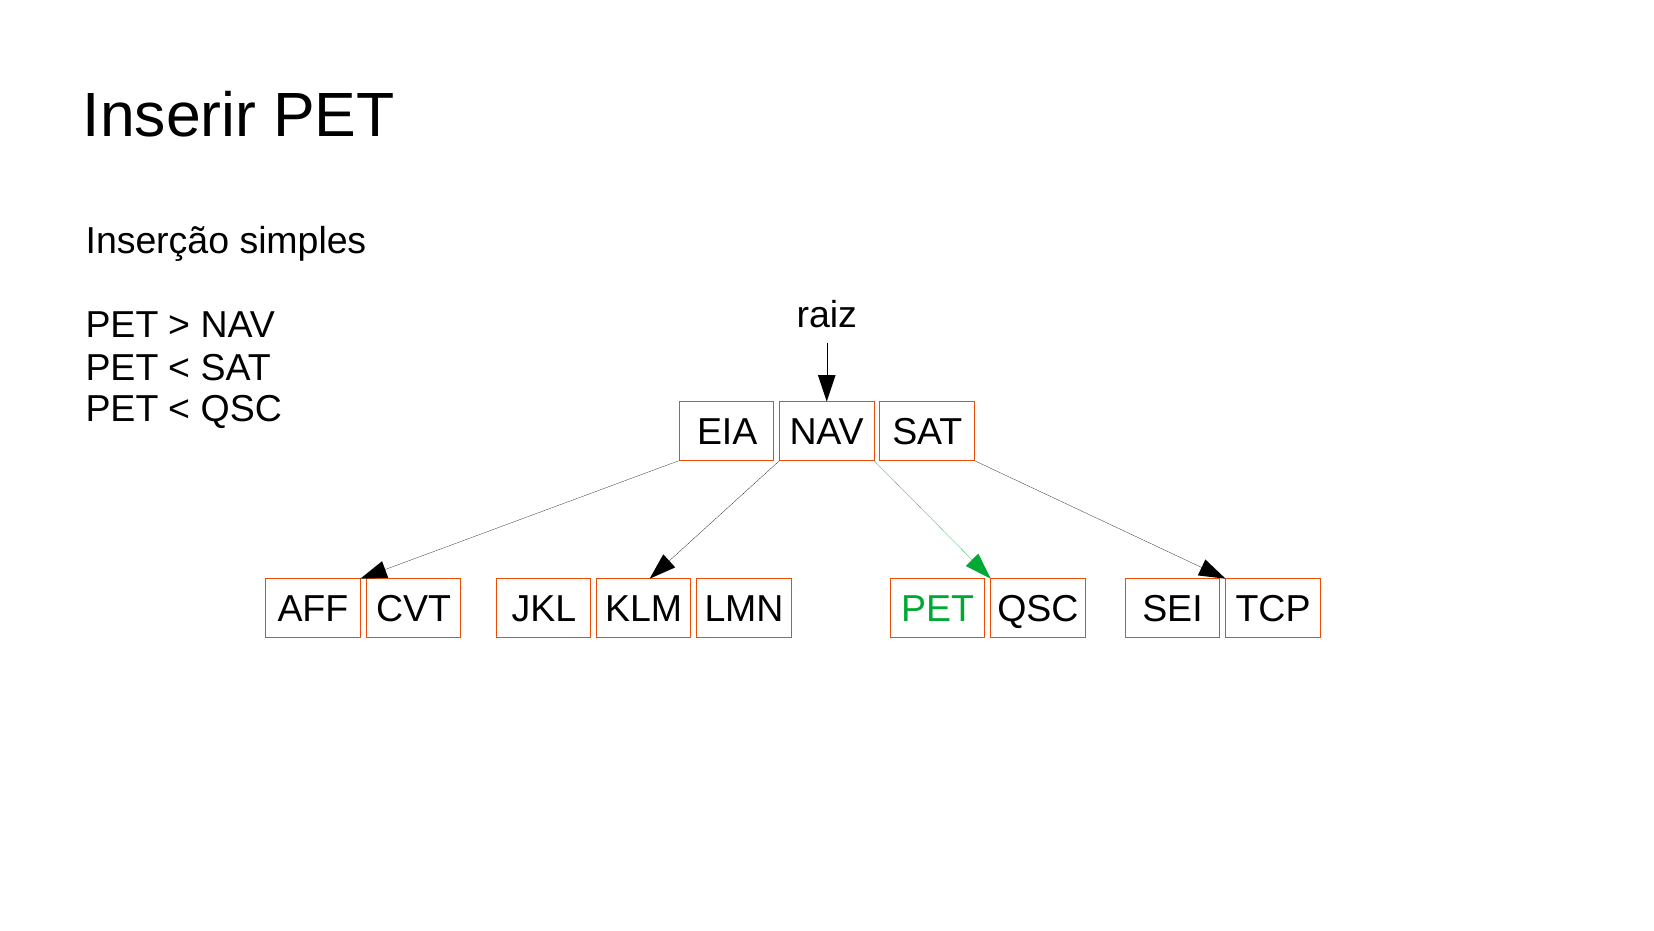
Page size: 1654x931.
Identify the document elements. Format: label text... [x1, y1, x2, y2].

text_box AFF [265, 578, 361, 638]
text_box KLM [596, 578, 691, 638]
text_box LMN [696, 578, 792, 638]
text_box SEI [1125, 578, 1220, 638]
text_box SAT [879, 401, 975, 461]
text_box Inserção simples PET > NAV PET < SAT PET < QSC [70, 212, 382, 438]
text_box JKL [496, 578, 591, 638]
text_box EIA [679, 401, 774, 461]
text_box QSC [990, 578, 1086, 638]
text_box NAV [779, 401, 875, 461]
text_box PET [890, 578, 985, 638]
text_box CVT [366, 578, 461, 638]
title Inserir PET [82, 37, 1571, 193]
text_box TCP [1225, 578, 1321, 638]
text_box raiz [781, 285, 872, 343]
